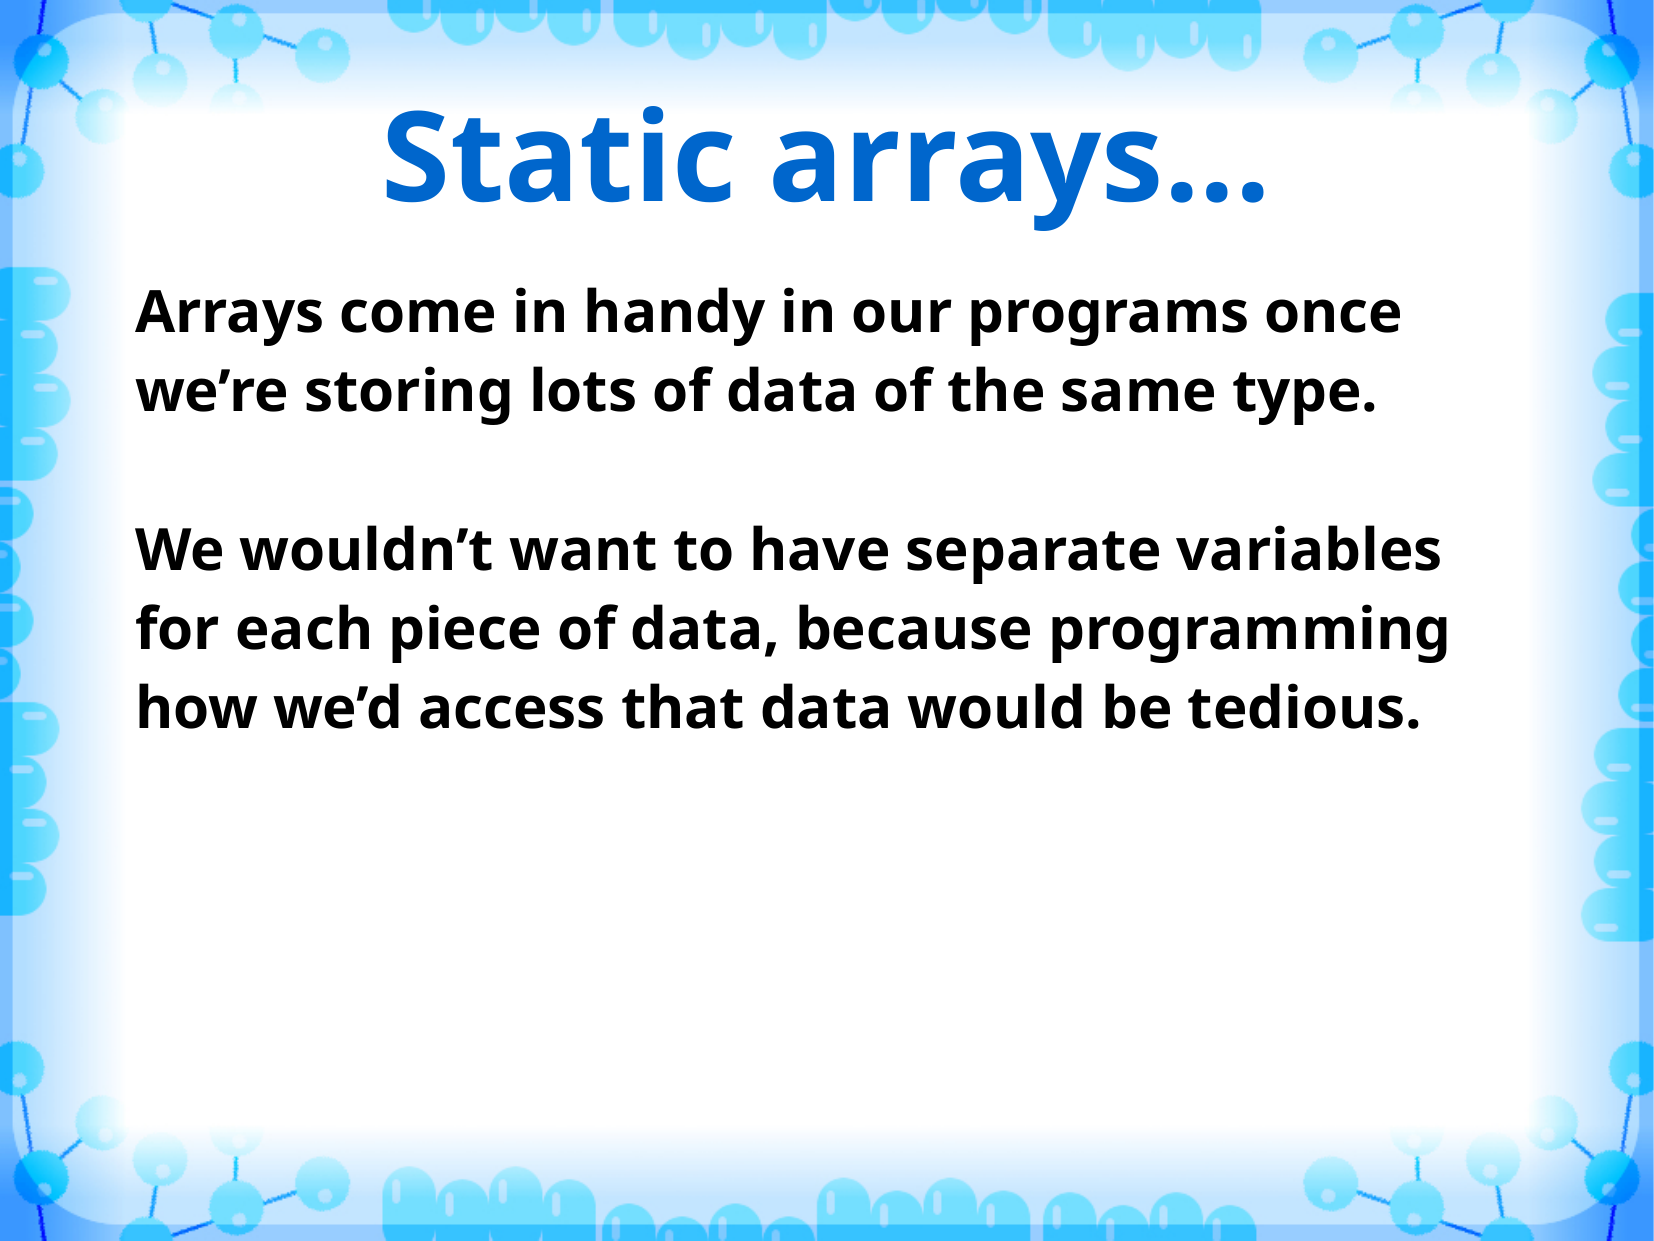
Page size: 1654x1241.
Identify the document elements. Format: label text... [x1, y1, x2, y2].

text_box Arrays come in handy in our programs once we’re storing lots of data of the same type. We wouldn’t want to have separate variables for each piece of data, because programming how we’d access that data would be tedious. [135, 270, 1509, 662]
picture [0, 0, 1654, 1241]
title Static arrays... [82, 49, 1571, 257]
